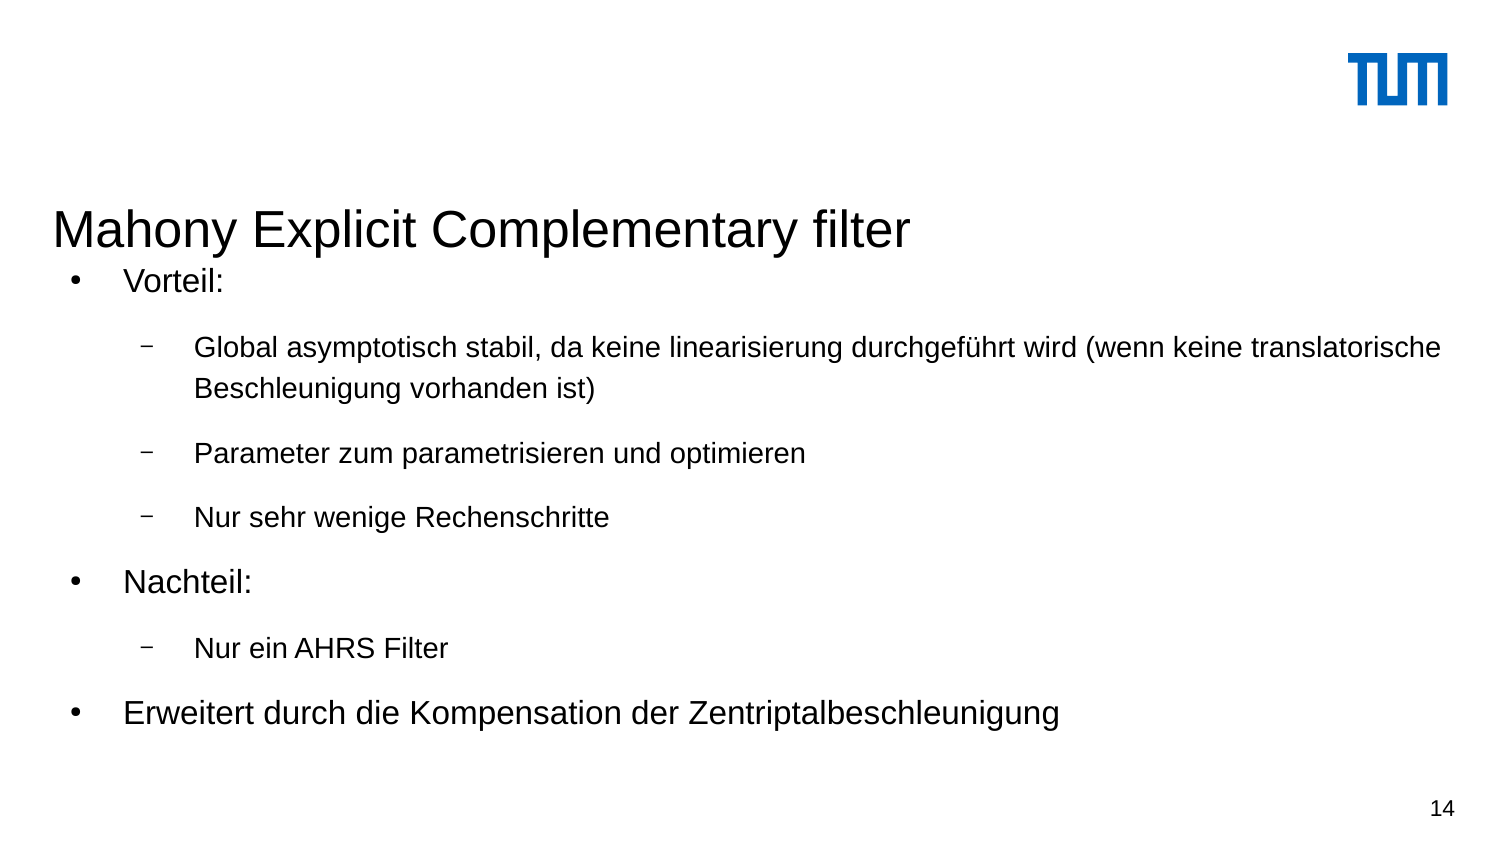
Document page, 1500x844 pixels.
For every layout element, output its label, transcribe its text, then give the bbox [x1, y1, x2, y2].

title Mahony Explicit Complementary filter [52, 159, 1449, 262]
list Vorteil: Global asymptotisch stabil, da keine linearisierung durchgeführt wird (wenn keine translatorische Beschleunigung vorhanden ist) Parameter zum parametrisieren und optimieren Nur sehr wenige Rechenschritte Nachteil: Nur ein AHRS Filter Erweitert durch die Kompensation der Zentriptalbeschleunigung [52, 262, 1449, 771]
